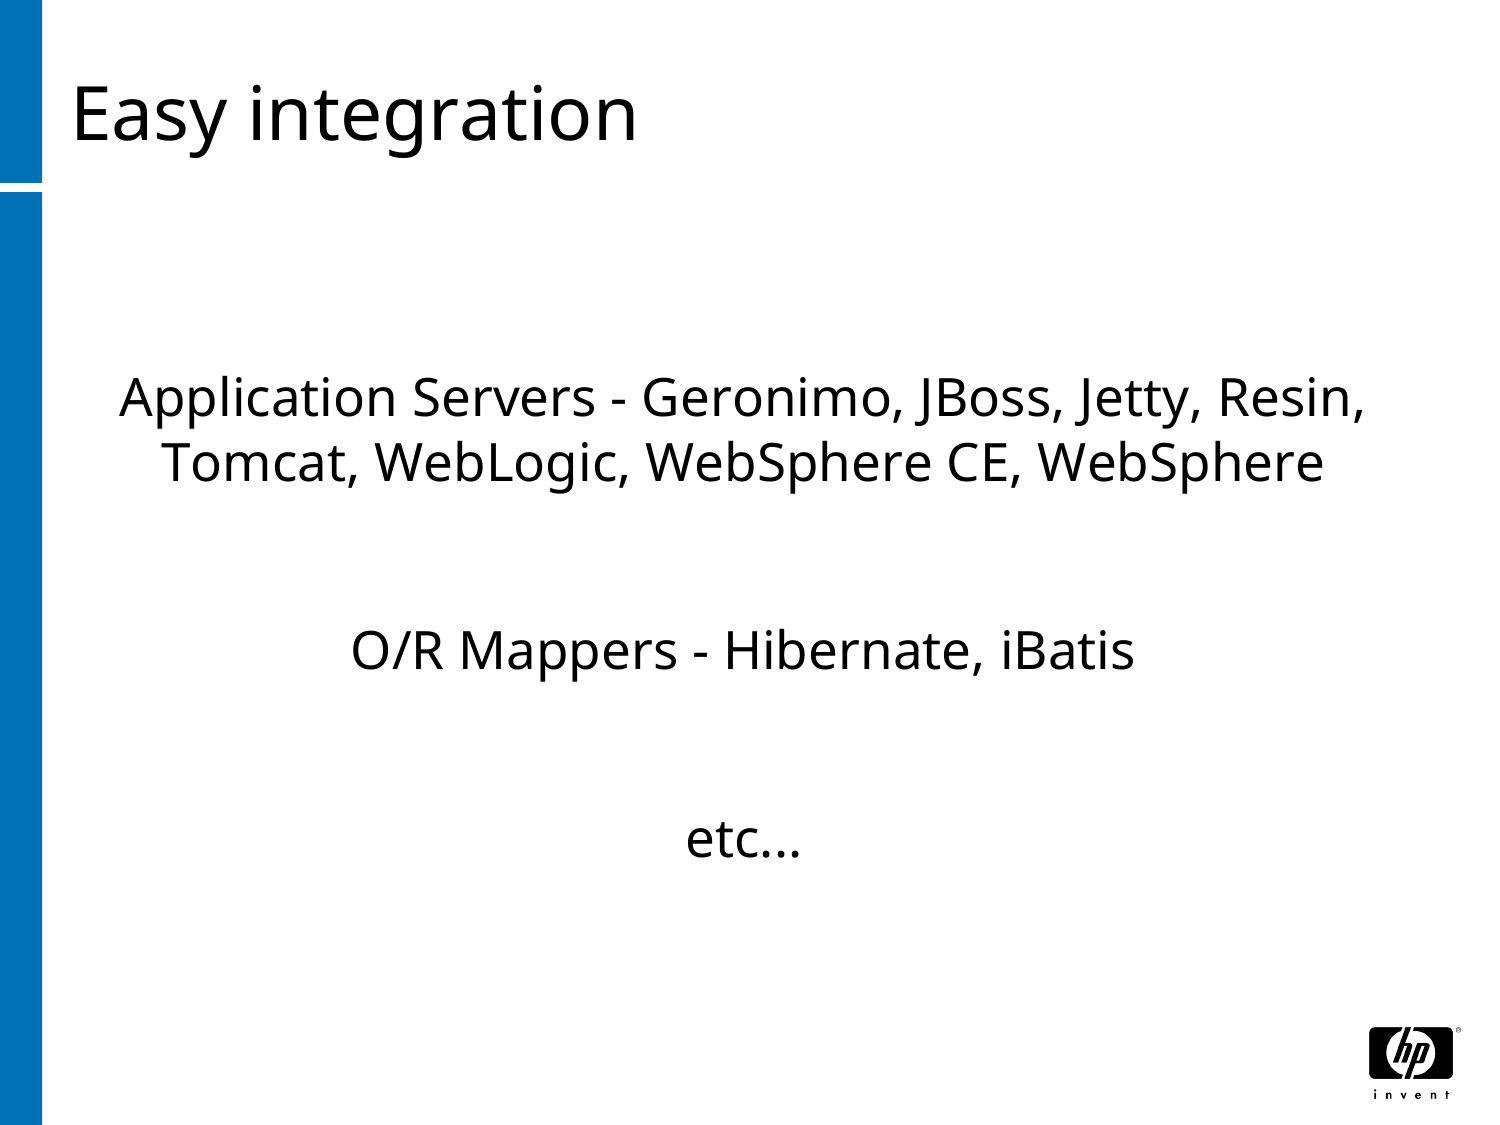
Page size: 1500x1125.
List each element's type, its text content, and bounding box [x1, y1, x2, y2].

title Easy integration [70, 18, 1423, 207]
picture [1369, 1027, 1461, 1099]
subtitle Application Servers - Geronimo, JBoss, Jetty, Resin, Tomcat, WebLogic, WebSphere CE, WebSphere O/R Mappers - Hibernate, iBatis etc... [65, 237, 1423, 998]
